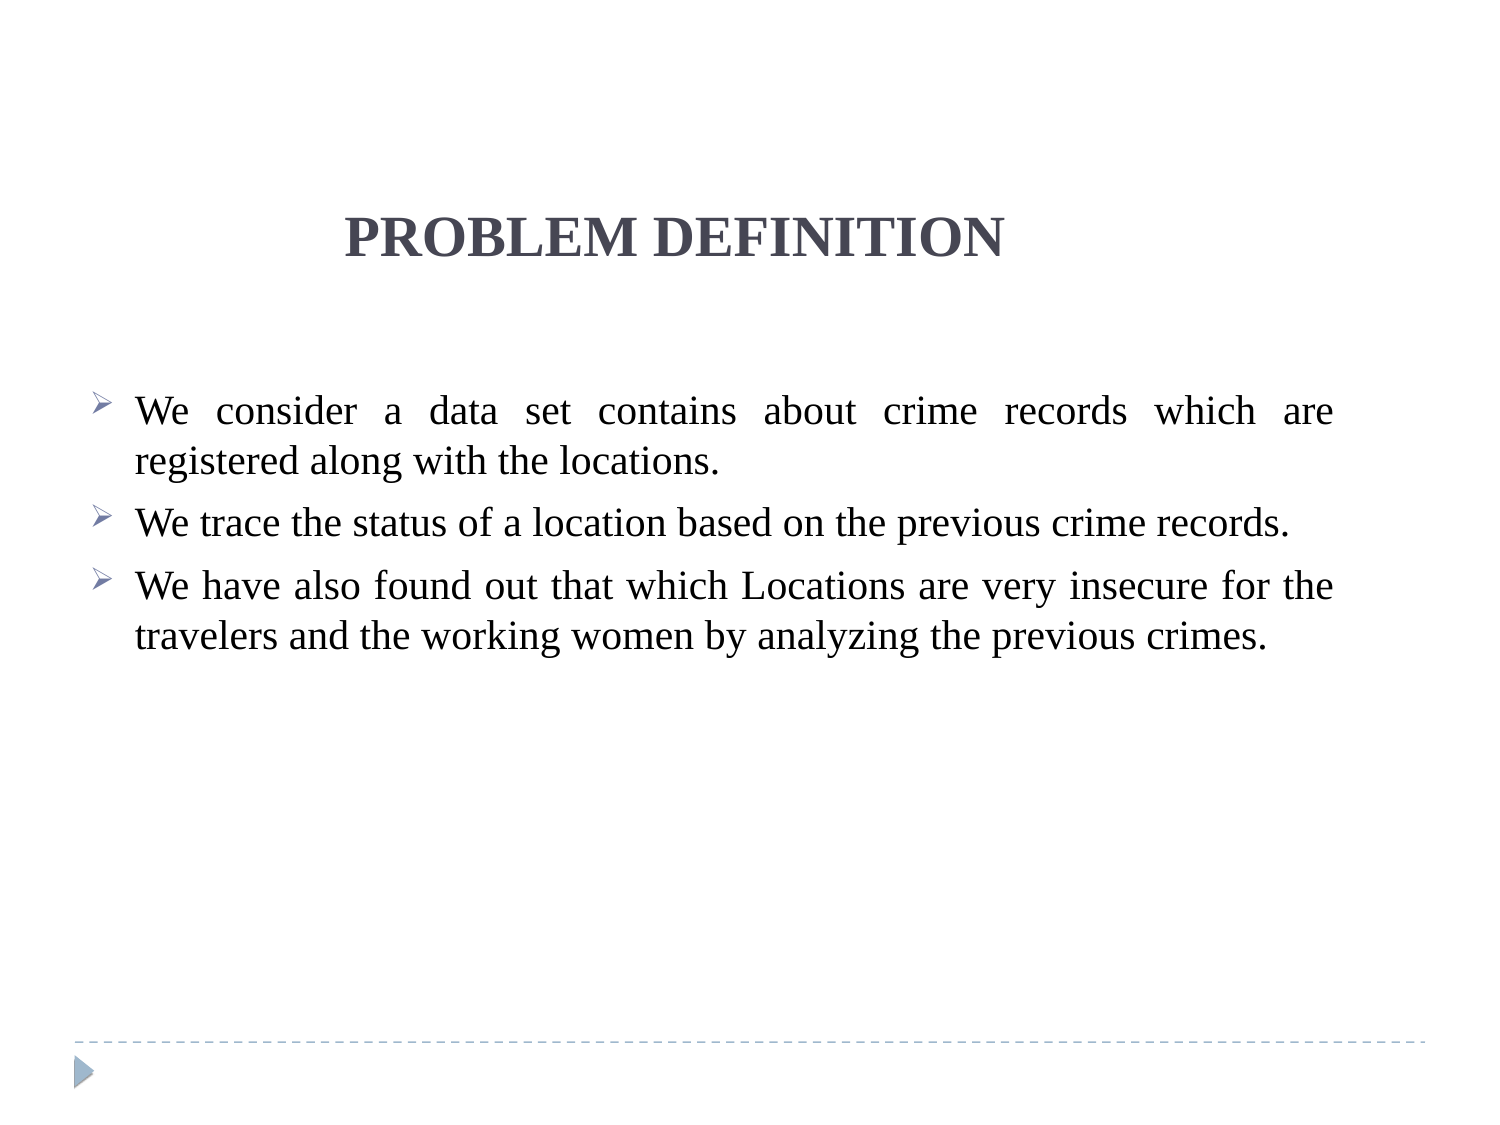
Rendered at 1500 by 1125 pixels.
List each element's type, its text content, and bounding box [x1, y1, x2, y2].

title PROBLEM DEFINITION [0, 149, 1350, 275]
list We consider a data set contains about crime records which are registered along with the locations. We trace the status of a location based on the previous crime records. We have also found out that which Locations are very insecure for the travelers and the working women by analyzing the previous crimes. [75, 375, 1350, 988]
